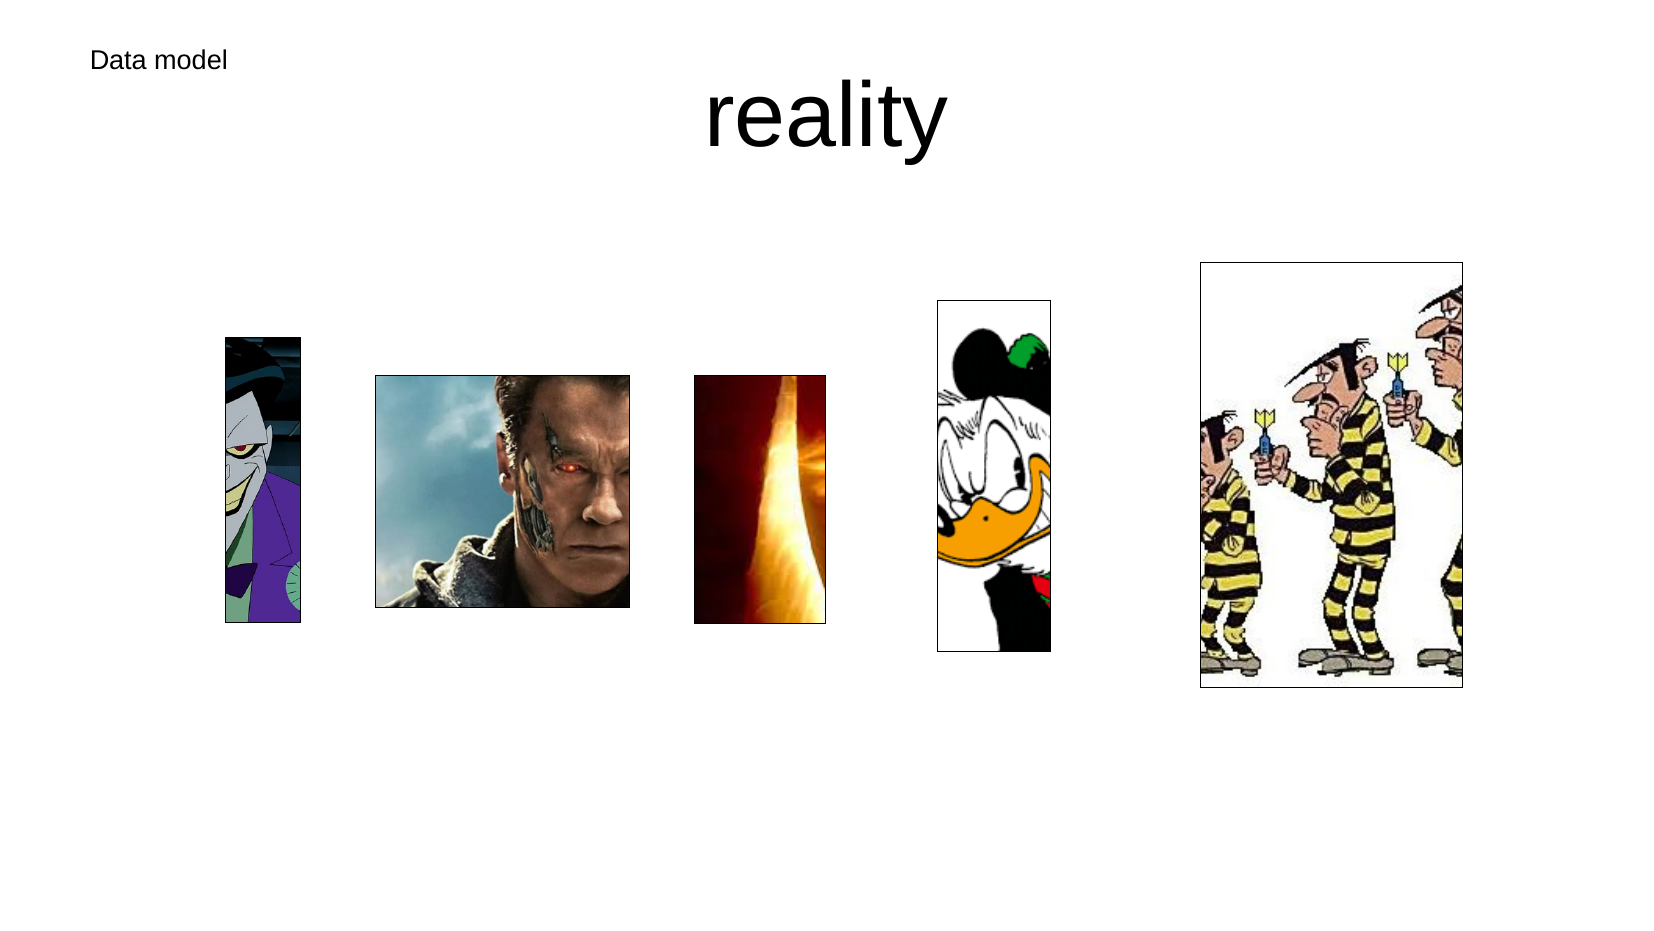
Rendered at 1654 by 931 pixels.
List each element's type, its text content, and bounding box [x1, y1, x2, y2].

picture [937, 300, 1051, 652]
picture [375, 375, 630, 608]
picture [694, 375, 826, 624]
picture [225, 337, 301, 623]
picture [1200, 262, 1463, 688]
text_box Data model [75, 37, 243, 83]
title reality [82, 37, 1571, 193]
